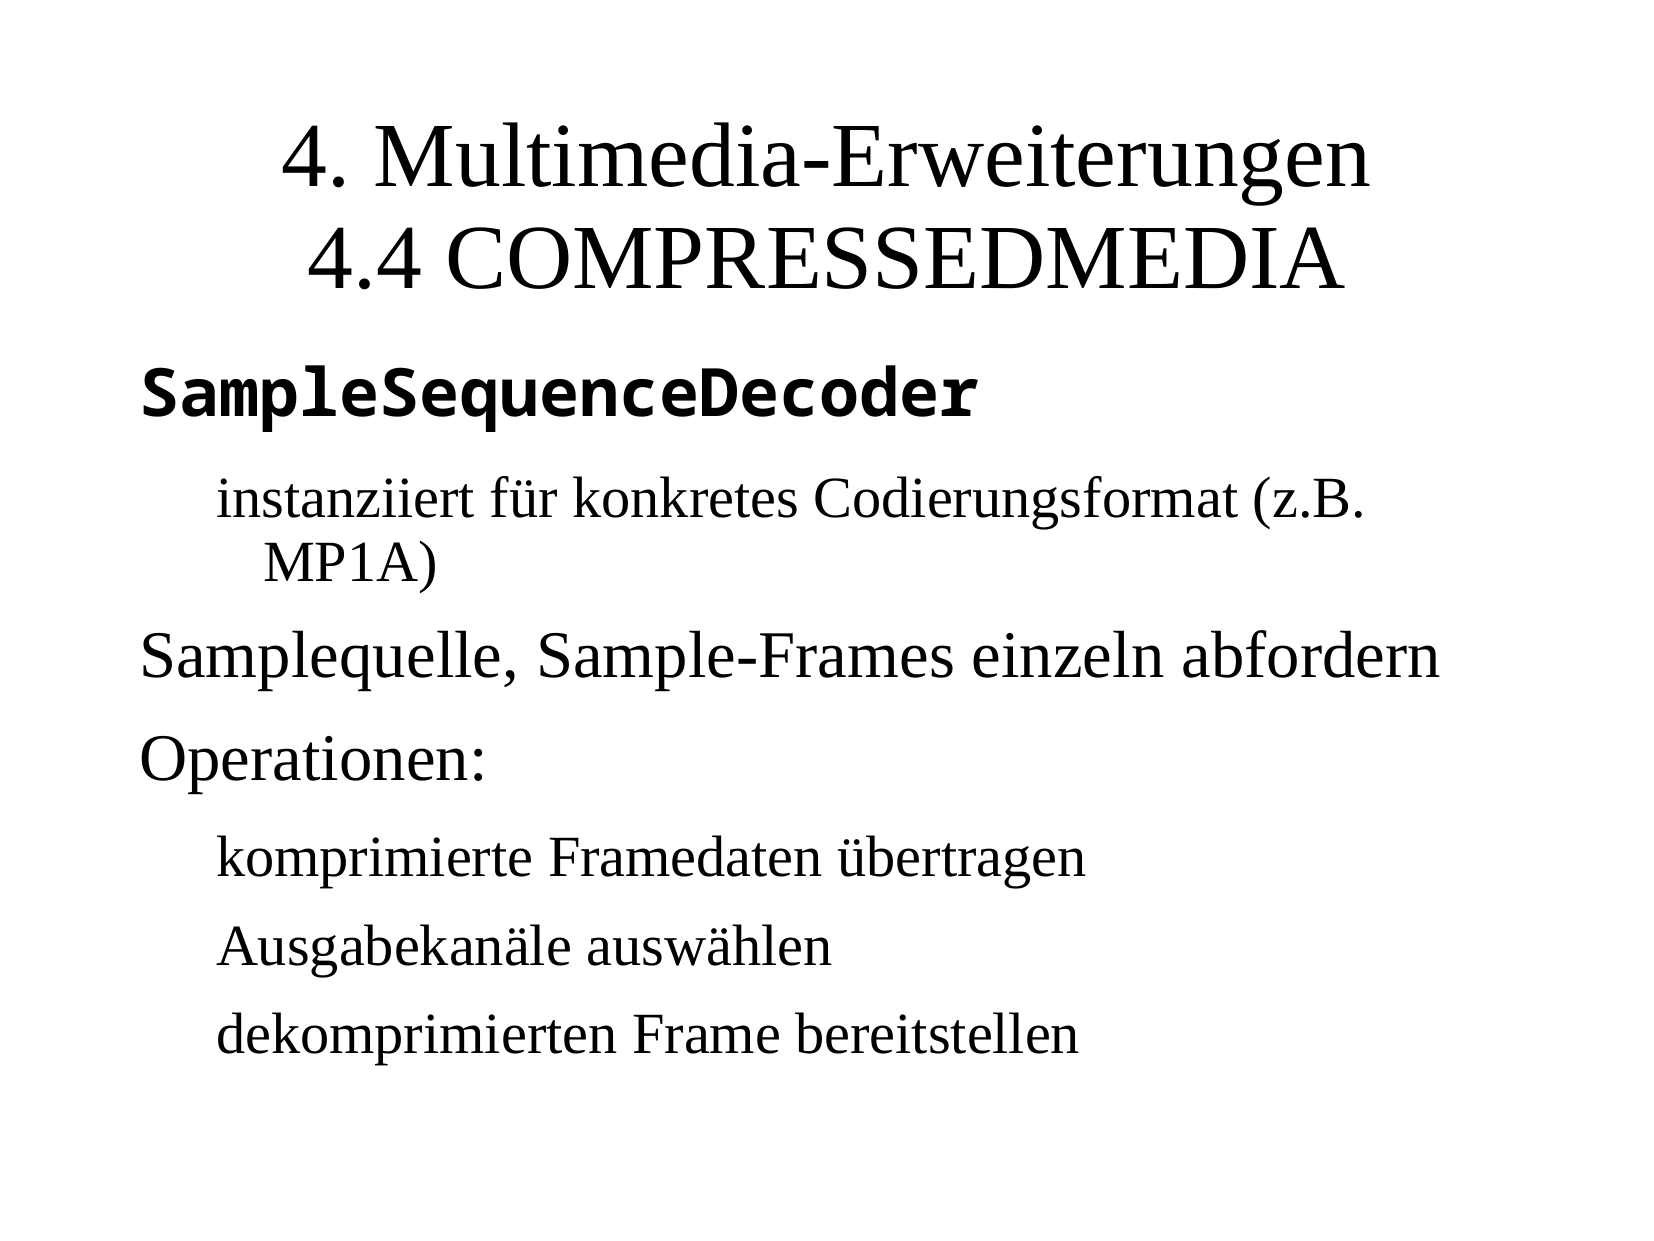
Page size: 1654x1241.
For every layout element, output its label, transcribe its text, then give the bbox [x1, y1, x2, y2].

list SampleSequenceDecoder instanziiert für konkretes Codierungsformat (z.B. MP1A) Samplequelle, Sample-Frames einzeln abfordern Operationen: komprimierte Framedaten übertragen Ausgabekanäle auswählen dekomprimierten Frame bereitstellen [121, 344, 1534, 1127]
title 4. Multimedia-Erweiterungen 4.4 COMPRESSEDMEDIA [121, 102, 1534, 311]
